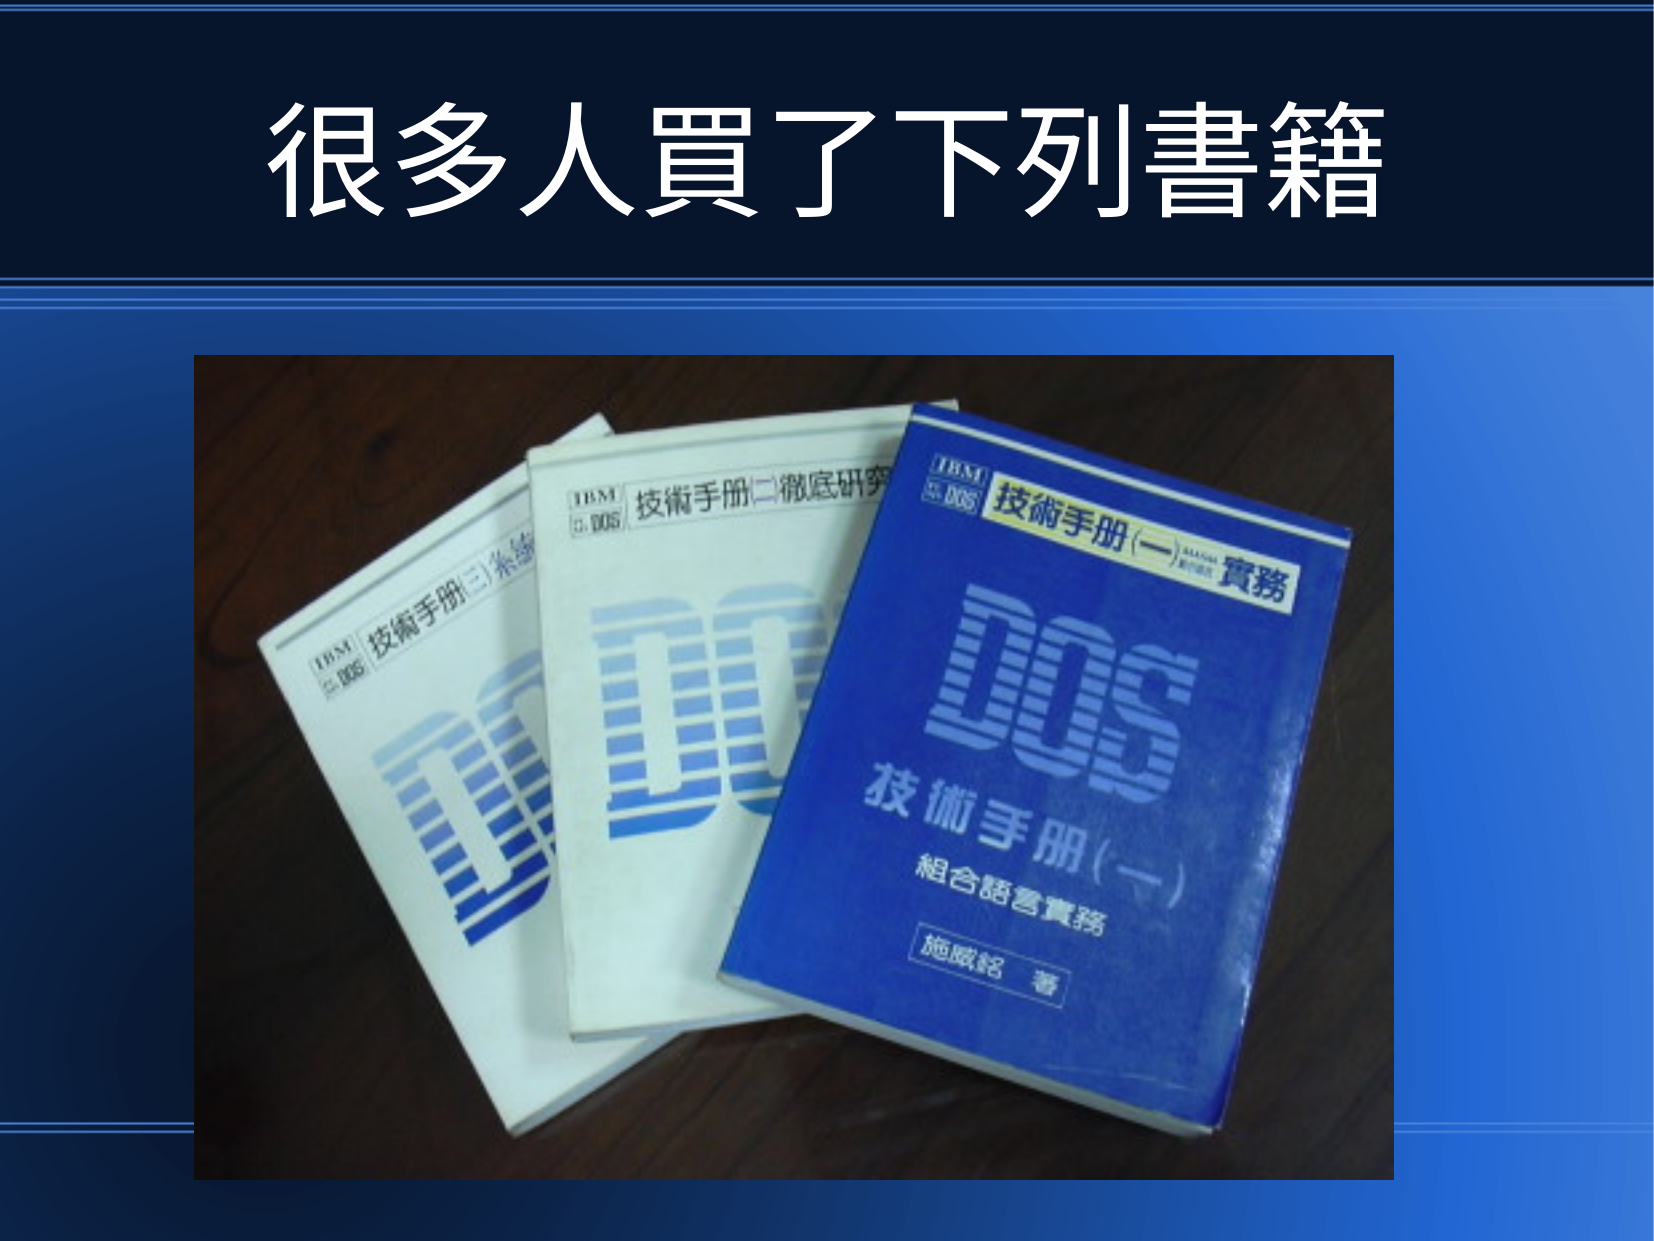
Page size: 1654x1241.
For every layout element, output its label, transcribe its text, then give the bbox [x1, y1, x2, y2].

picture [0, 0, 1654, 1241]
title 很多人買了下列書籍 [82, 49, 1571, 257]
